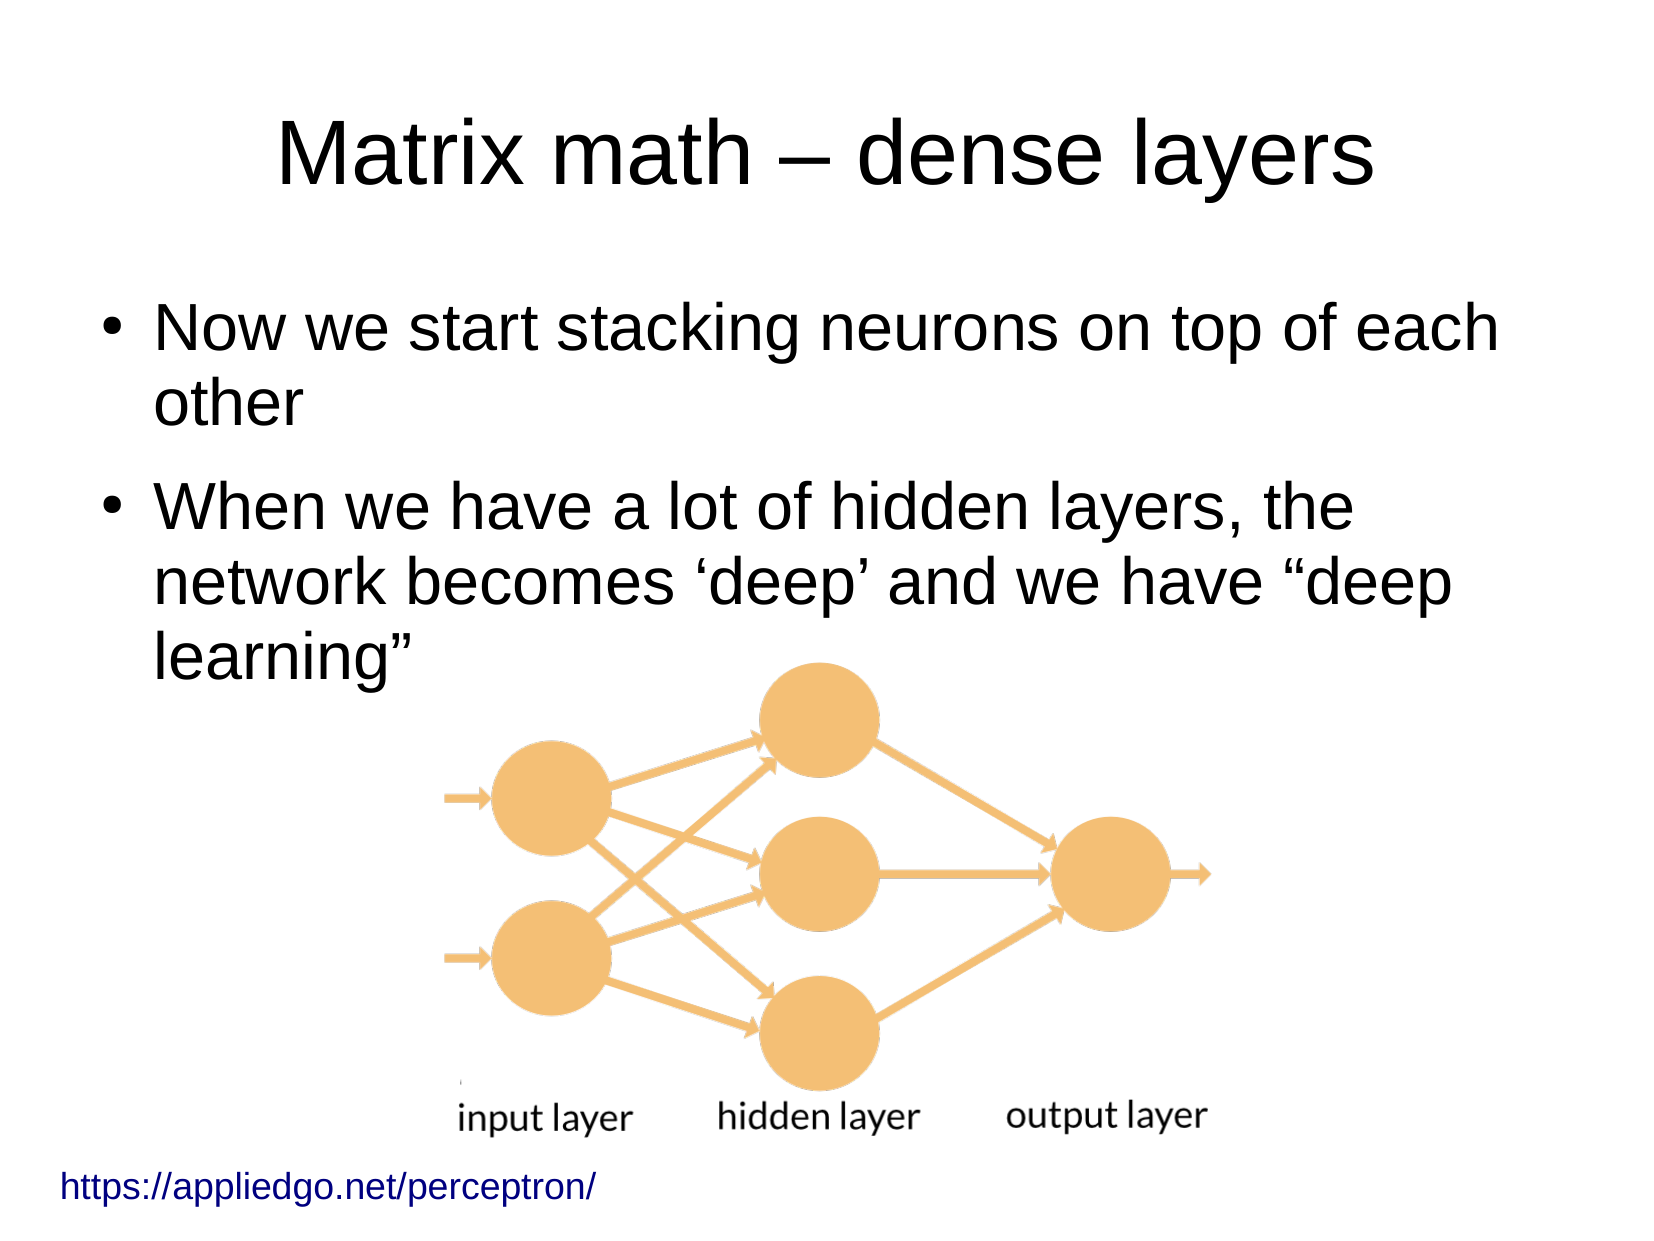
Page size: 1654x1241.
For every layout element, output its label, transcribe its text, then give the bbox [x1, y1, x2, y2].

title Matrix math – dense layers [82, 49, 1571, 257]
text_box https://appliedgo.net/perceptron/ [45, 1158, 612, 1216]
picture [425, 652, 1231, 1156]
list Now we start stacking neurons on top of each other When we have a lot of hidden layers, the network becomes ‘deep’ and we have “deep learning” [82, 290, 1571, 1010]
